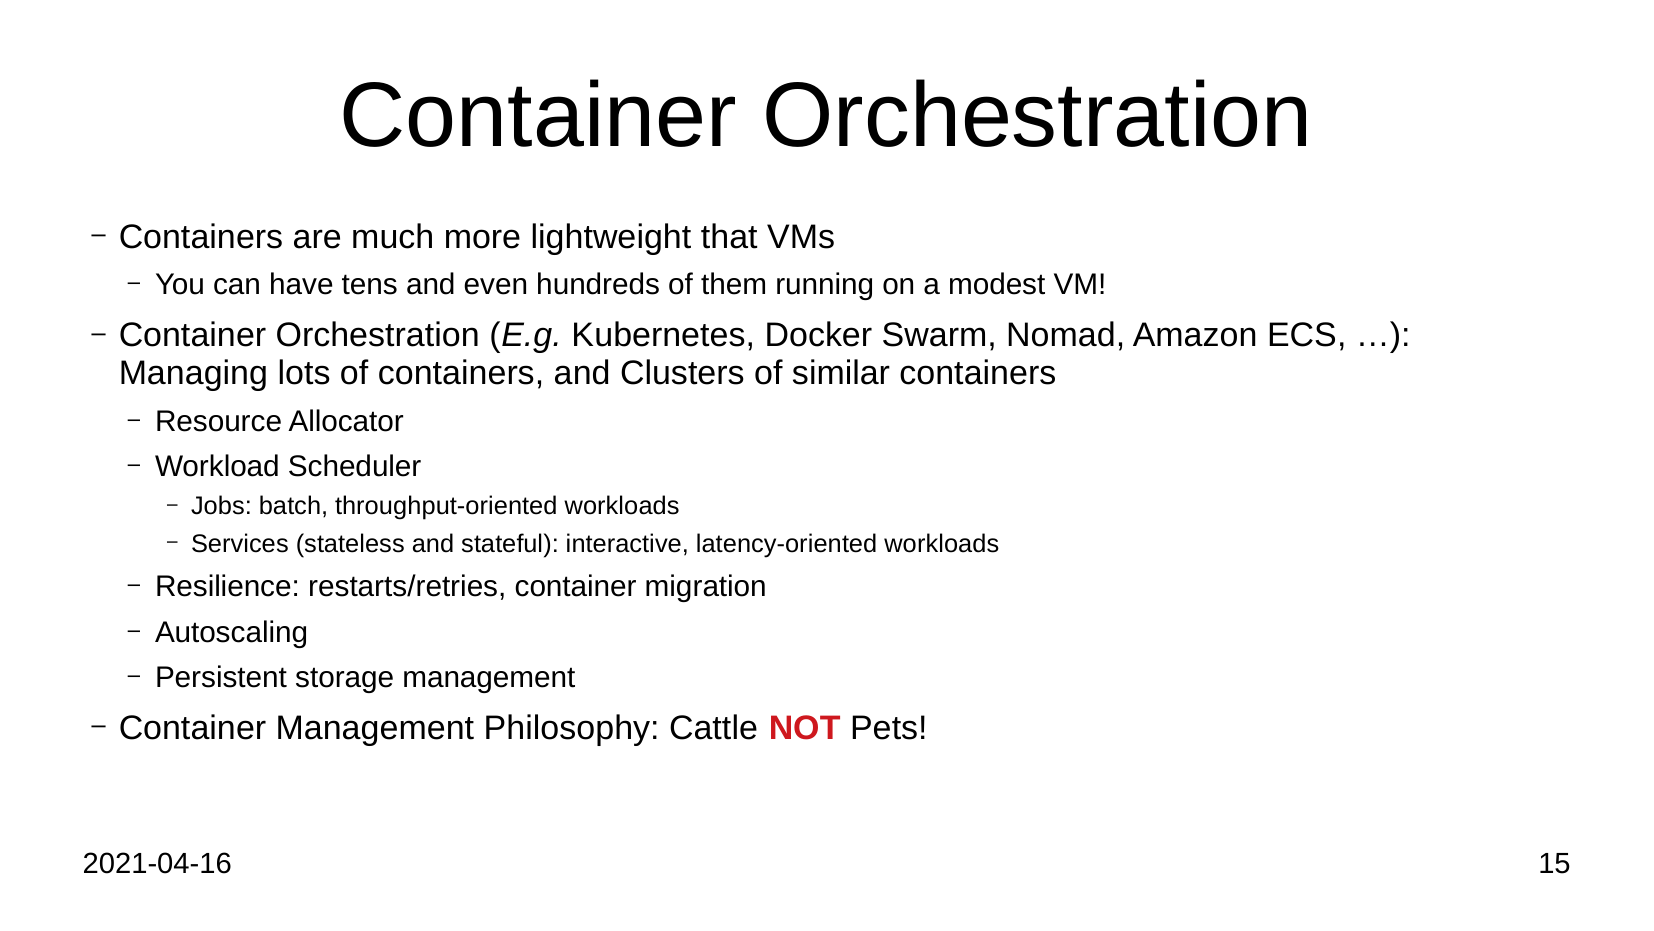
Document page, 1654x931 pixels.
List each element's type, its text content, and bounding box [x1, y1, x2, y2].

title Container Orchestration [82, 37, 1571, 193]
list Containers are much more lightweight that VMs You can have tens and even hundreds of them running on a modest VM! Container Orchestration (E.g. Kubernetes, Docker Swarm, Nomad, Amazon ECS, …): Managing lots of containers, and Clusters of similar containers Resource Allocator Workload Scheduler Jobs: batch, throughput-oriented workloads Services (stateless and stateful): interactive, latency-oriented workloads Resilience: restarts/retries, container migration Autoscaling Persistent storage management Container Management Philosophy: Cattle NOT Pets! [82, 217, 1571, 758]
